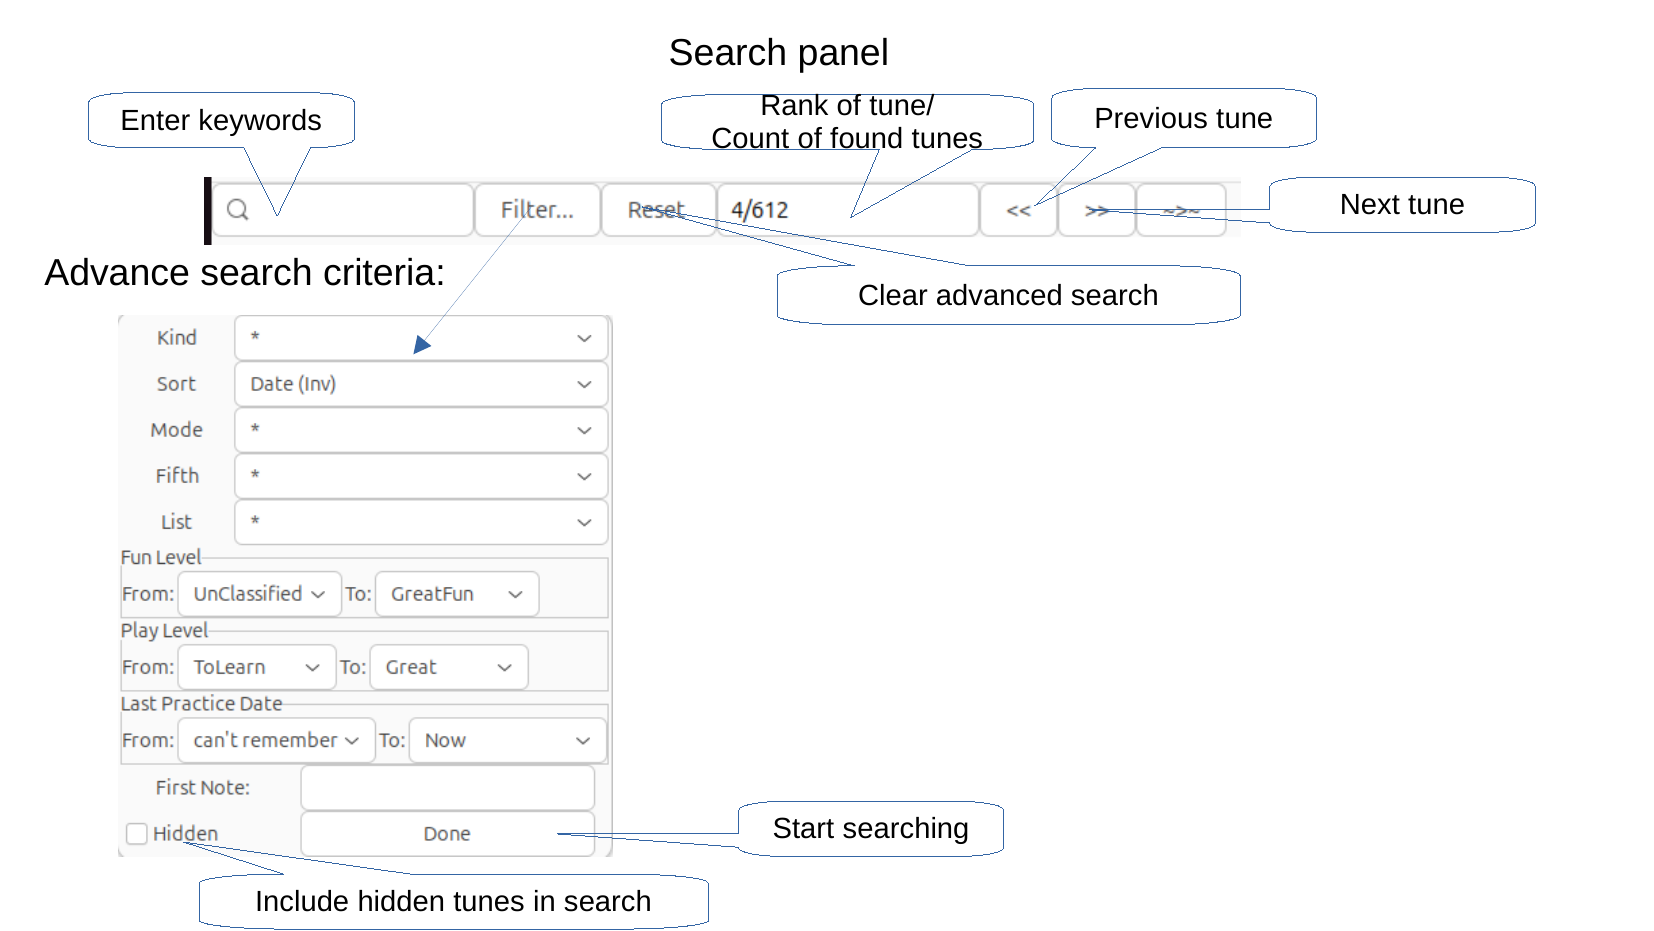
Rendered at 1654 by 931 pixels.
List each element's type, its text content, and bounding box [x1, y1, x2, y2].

text_box Next tune [1089, 177, 1536, 233]
text_box Clear advanced search [642, 206, 1241, 325]
text_box Previous tune [1034, 88, 1317, 206]
text_box Search panel [654, 24, 905, 81]
picture [118, 315, 613, 857]
picture [204, 177, 1241, 245]
text_box Start searching [557, 801, 1004, 857]
text_box Enter keywords [88, 92, 355, 216]
text_box Include hidden tunes in search [183, 842, 709, 930]
text_box Advance search criteria: [29, 244, 462, 302]
text_box Rank of tune/ Count of found tunes [661, 94, 1034, 218]
